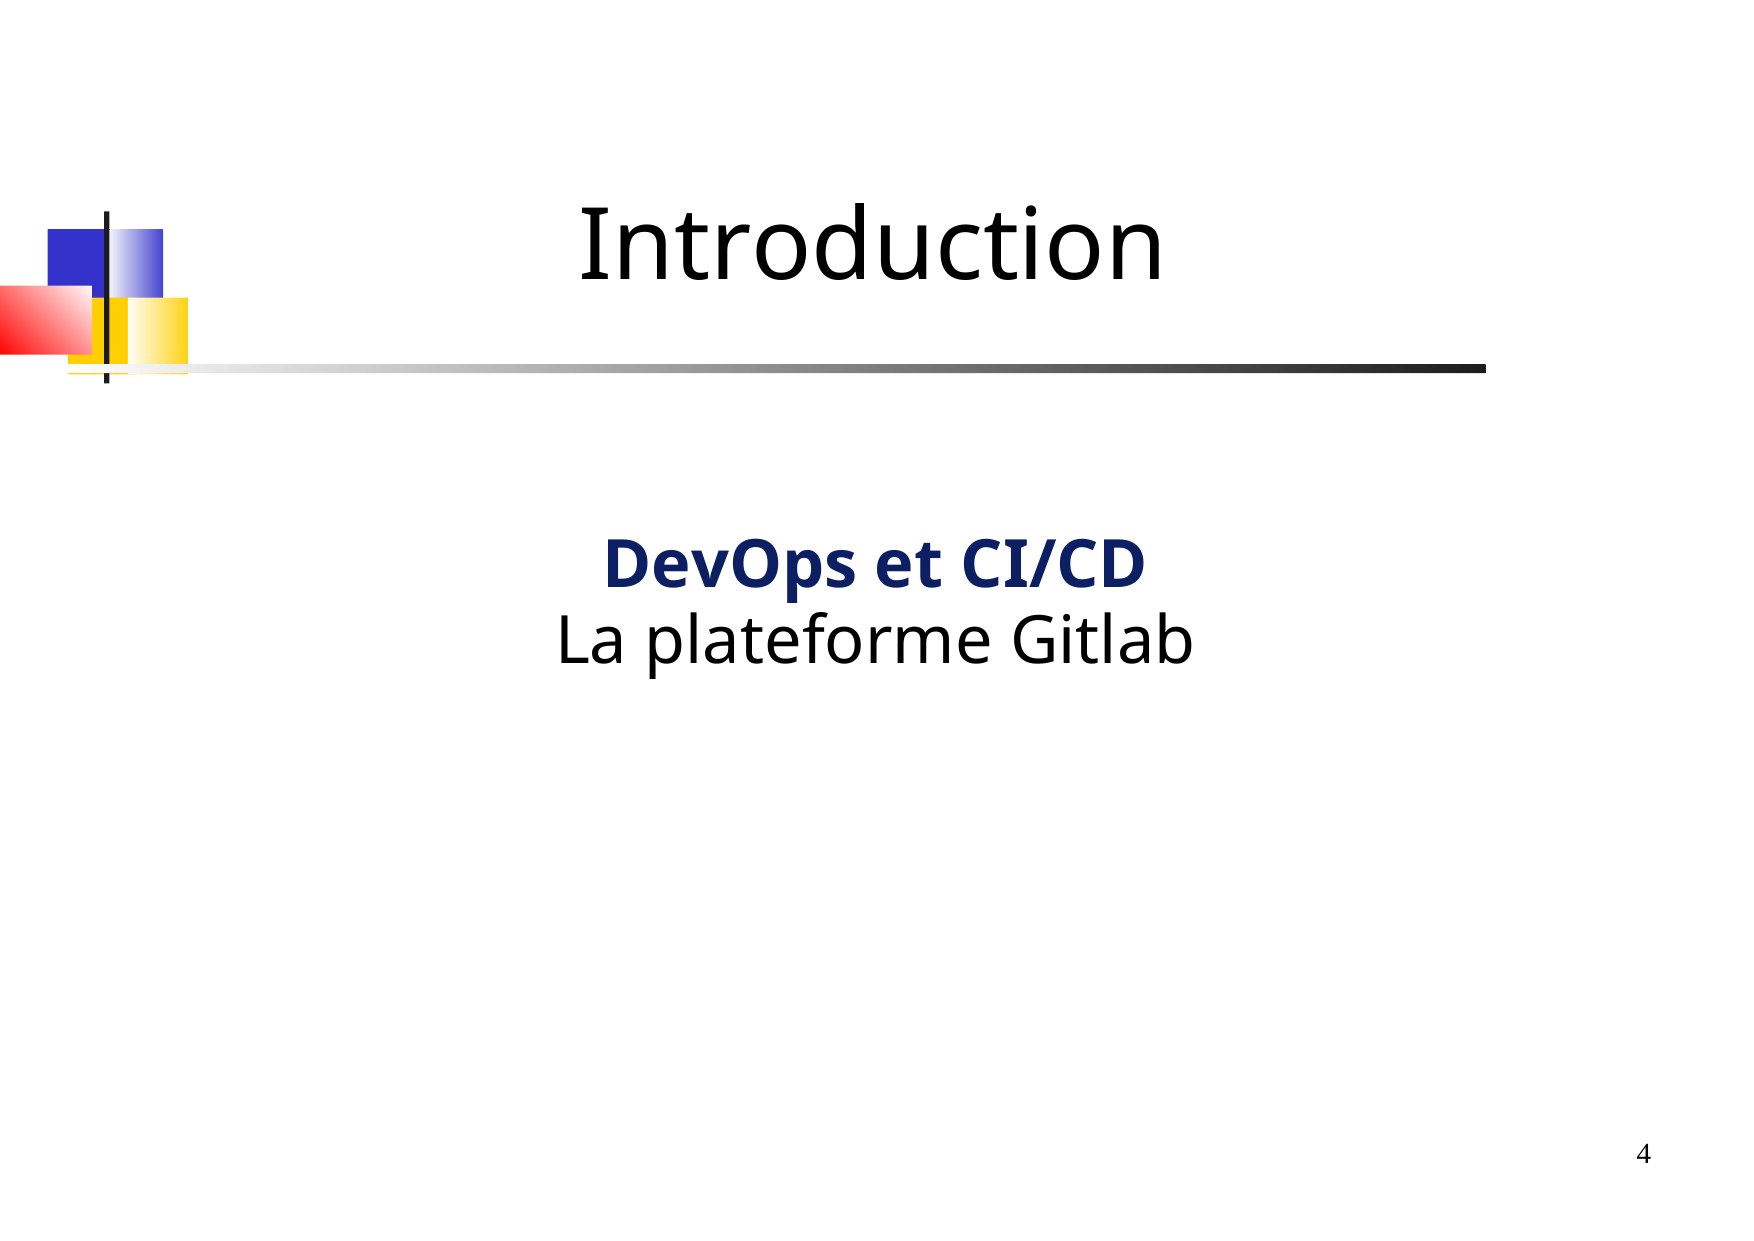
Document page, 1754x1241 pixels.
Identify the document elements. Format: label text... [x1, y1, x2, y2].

subtitle DevOps et CI/CD La plateforme Gitlab [179, 371, 1567, 1091]
title Introduction [179, 139, 1567, 351]
